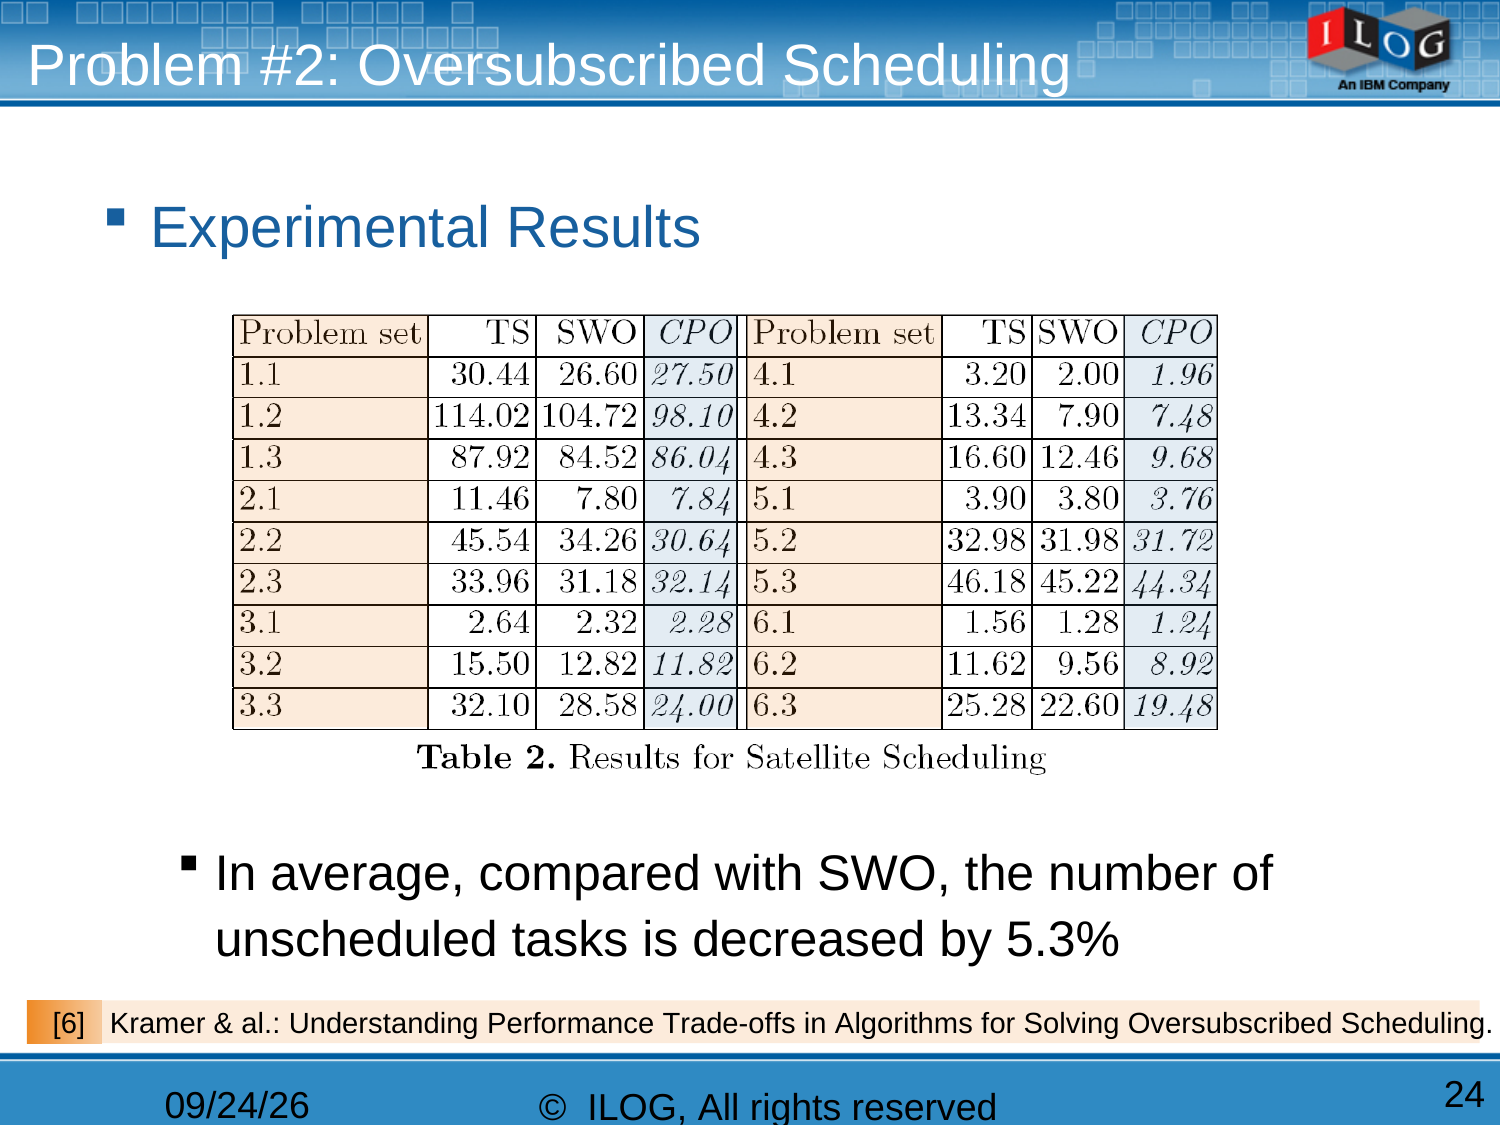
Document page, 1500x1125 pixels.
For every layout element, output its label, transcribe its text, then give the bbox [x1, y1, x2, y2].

text_box [644, 315, 738, 728]
list Experimental Results In average, compared with SWO, the number of unscheduled tasks is decreased by 5.3% [87, 174, 1413, 996]
text_box [6] Kramer & al.: Understanding Performance Trade-offs in Algorithms for Solving Oversubscribed Scheduling. [37, 996, 1500, 1048]
text_box [1123, 315, 1217, 728]
picture [775, 1102, 785, 1118]
picture [226, 310, 1225, 782]
text_box [747, 315, 942, 728]
picture [0, 0, 1500, 1125]
text_box [234, 315, 429, 728]
text_box [26, 1000, 37, 1044]
title Problem #2: Oversubscribed Scheduling [12, 0, 1300, 144]
